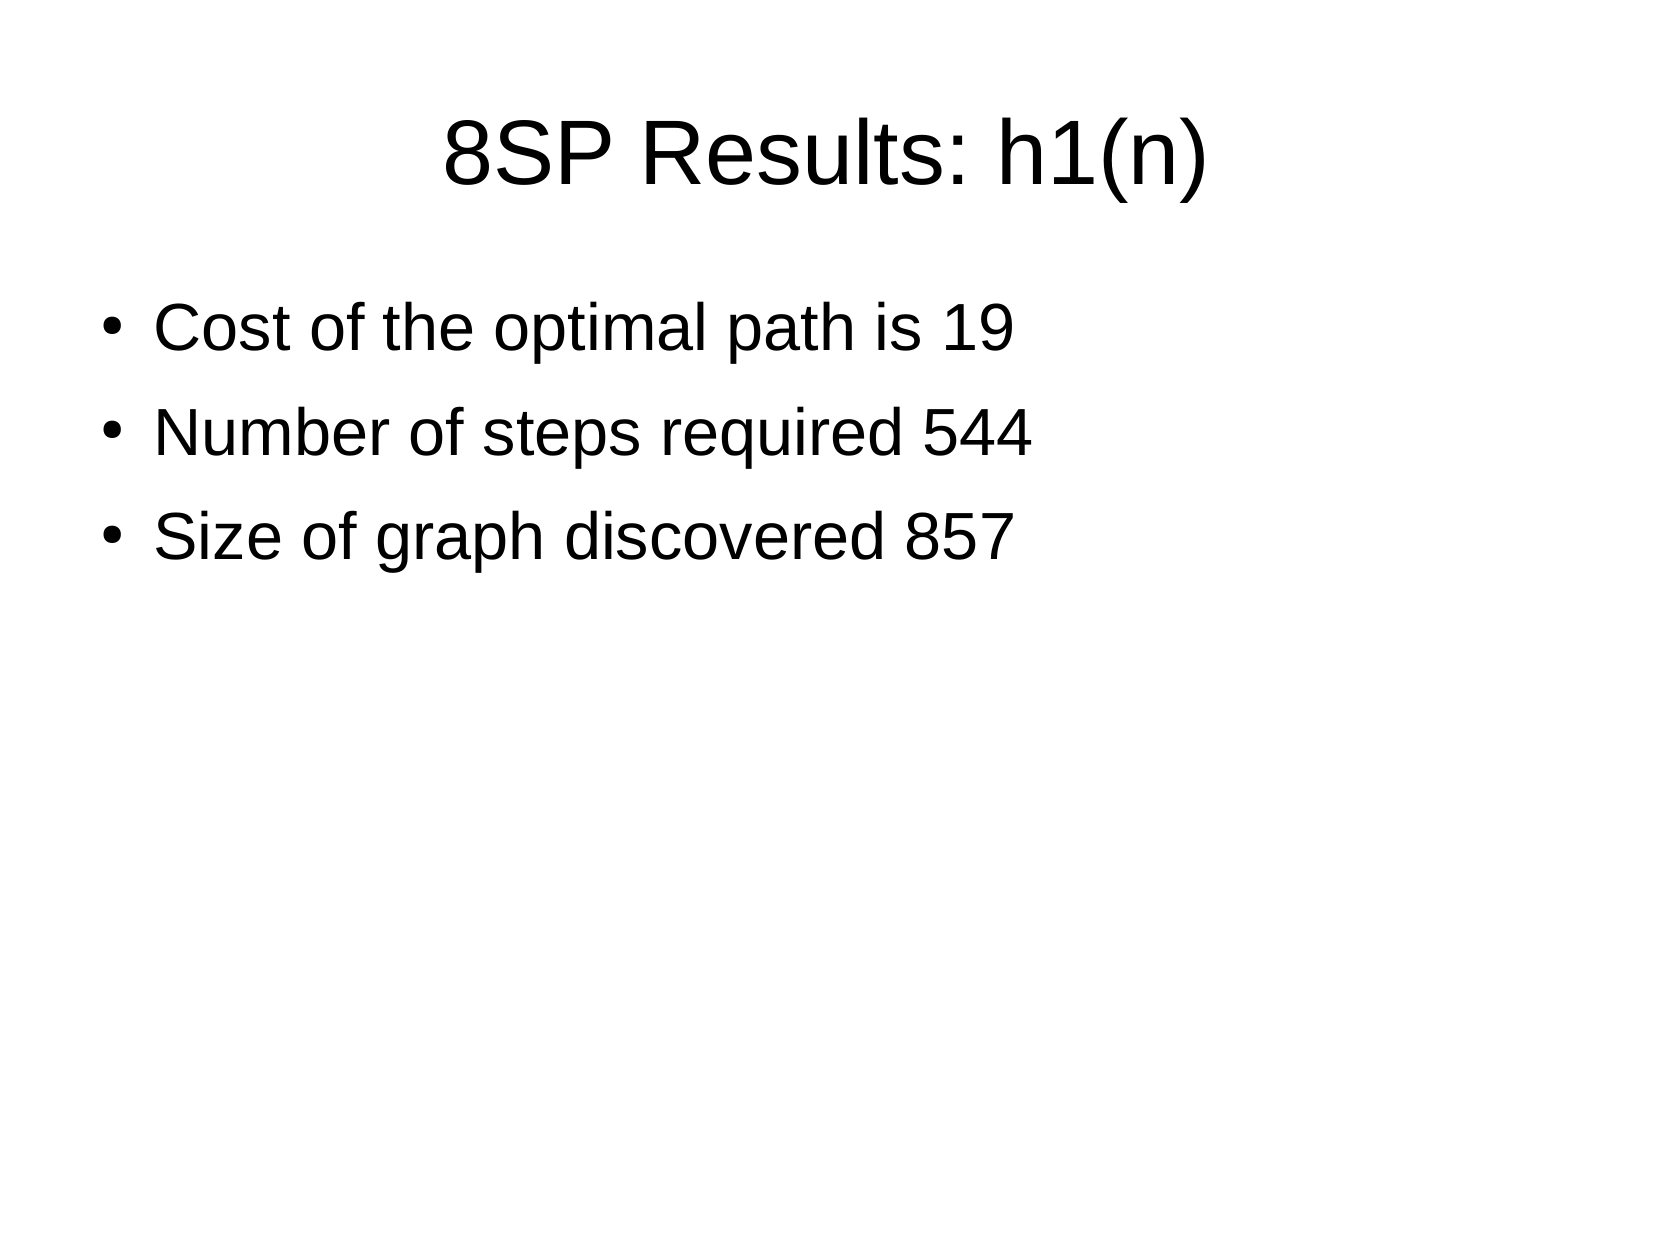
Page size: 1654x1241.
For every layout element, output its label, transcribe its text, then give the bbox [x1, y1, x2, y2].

title 8SP Results: h1(n) [82, 49, 1571, 257]
list Cost of the optimal path is 19 Number of steps required 544 Size of graph discovered 857 [82, 290, 1538, 1010]
